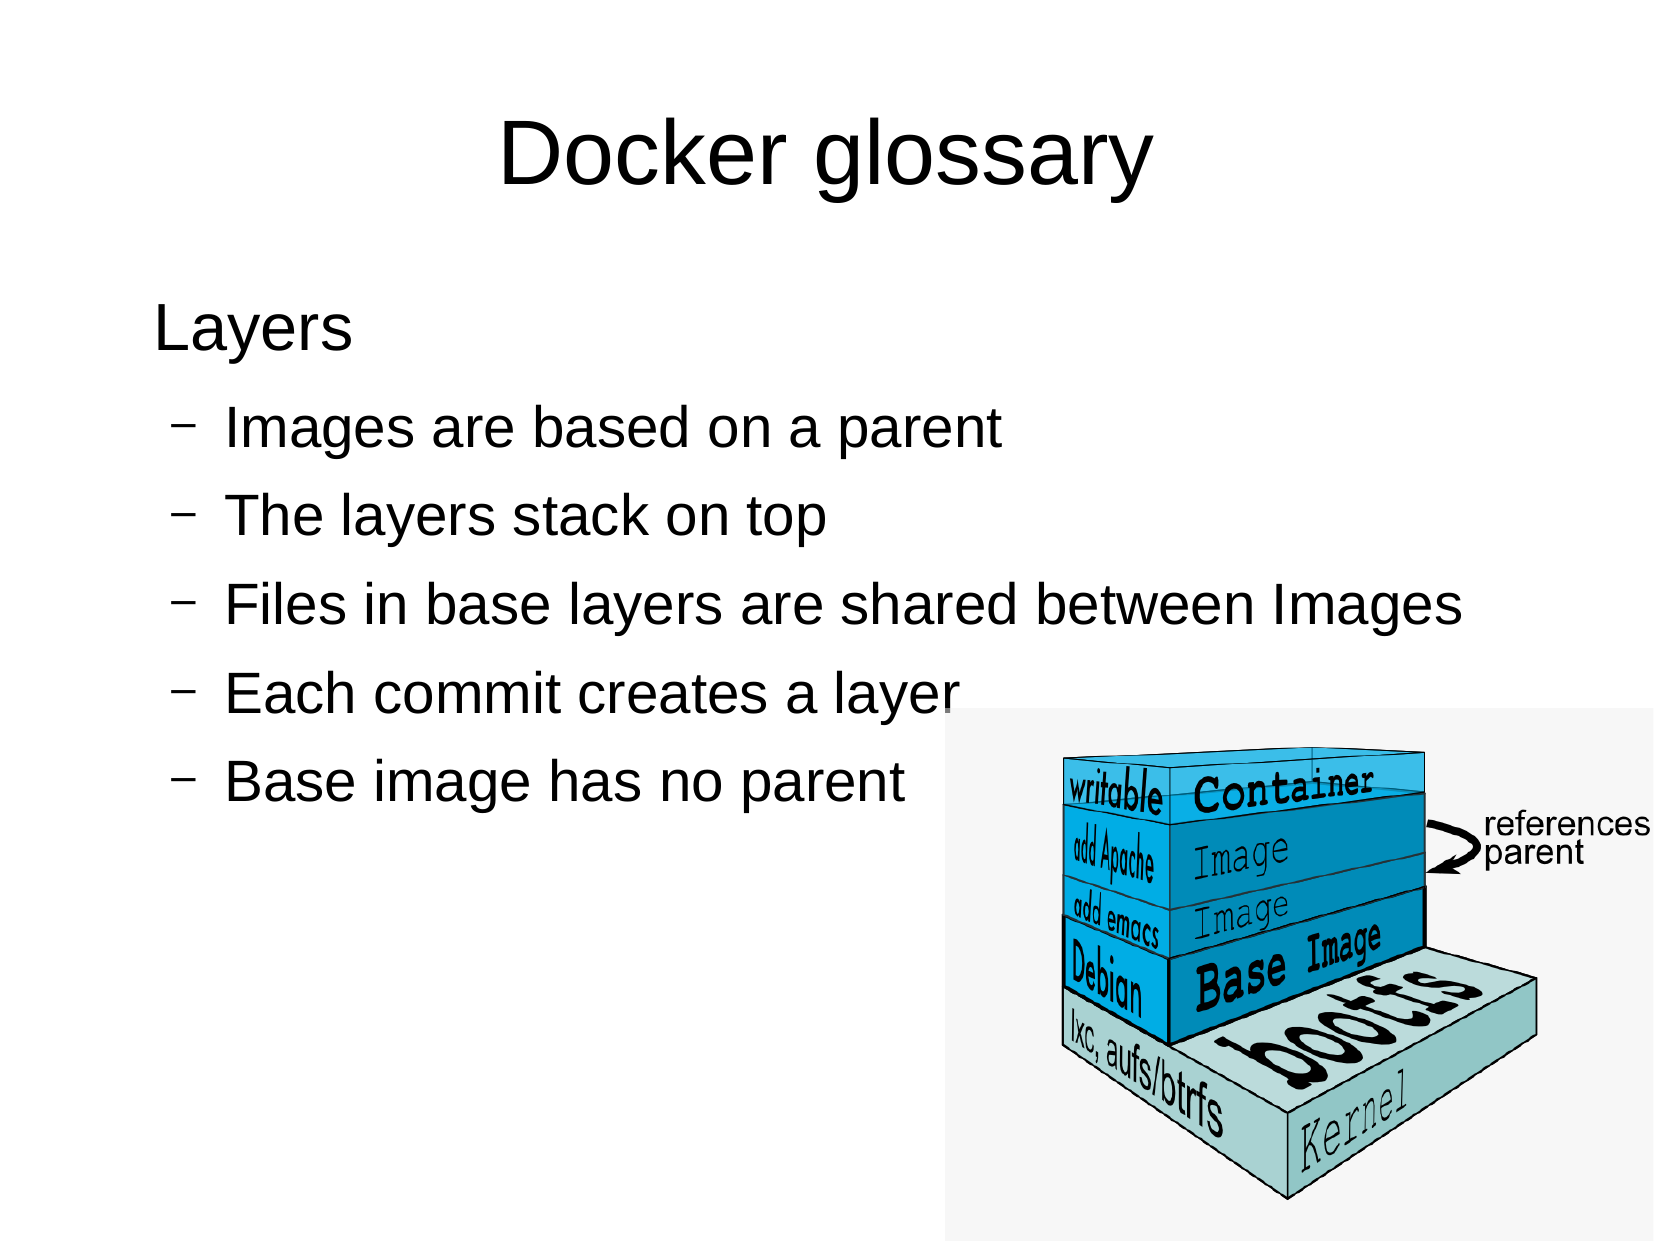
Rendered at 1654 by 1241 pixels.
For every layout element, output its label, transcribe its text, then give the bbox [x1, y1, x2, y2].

title Docker glossary [82, 49, 1571, 257]
picture [945, 708, 1654, 1241]
list Layers Images are based on a parent The layers stack on top Files in base layers are shared between Images Each commit creates a layer Base image has no parent [82, 290, 1571, 1171]
